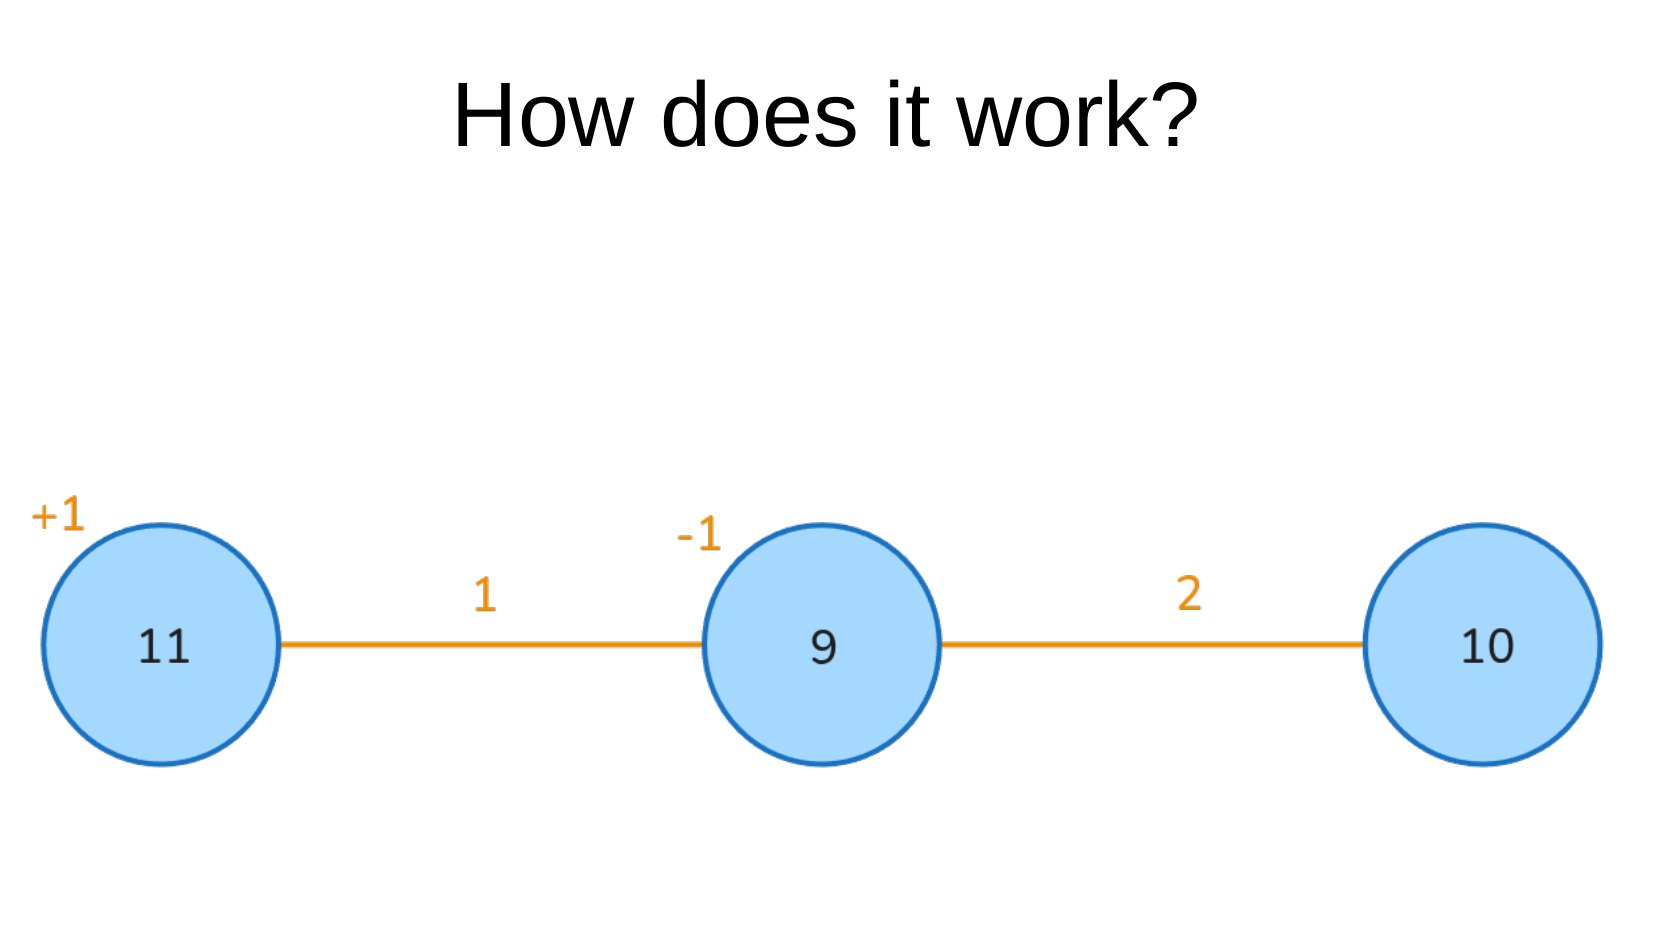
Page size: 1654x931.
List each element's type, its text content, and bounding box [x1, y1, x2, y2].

picture [17, 472, 1613, 777]
title How does it work? [82, 37, 1571, 193]
